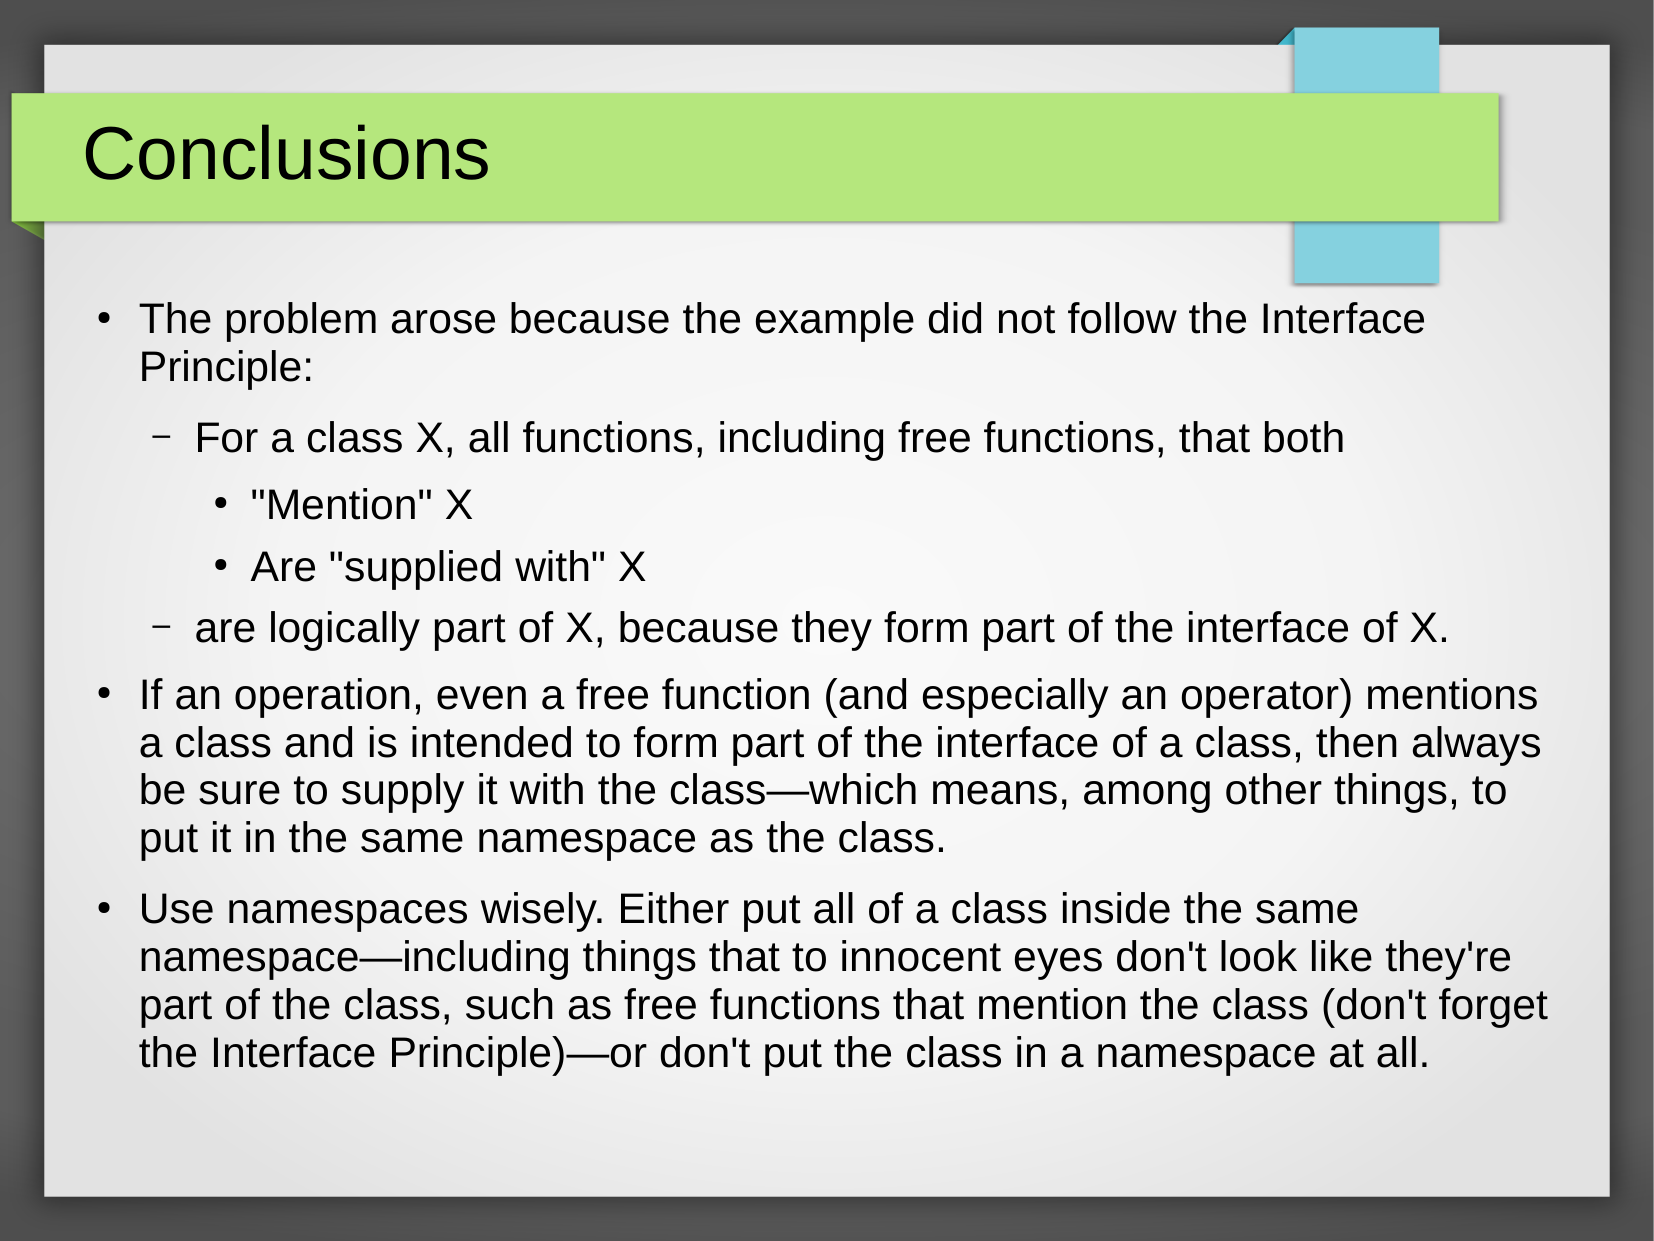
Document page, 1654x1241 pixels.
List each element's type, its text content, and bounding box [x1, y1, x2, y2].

list The problem arose because the example did not follow the Interface Principle: For a class X, all functions, including free functions, that both "Mention" X Are "supplied with" X are logically part of X, because they form part of the interface of X. If an operation, even a free function (and especially an operator) mentions a class and is intended to form part of the interface of a class, then always be sure to supply it with the class—which means, among other things, to put it in the same namespace as the class. Use namespaces wisely. Either put all of a class inside the same namespace—including things that to innocent eyes don't look like they're part of the class, such as free functions that mention the class (don't forget the Interface Principle)—or don't put the class in a namespace at all. [82, 295, 1571, 1130]
title Conclusions [82, 94, 1264, 213]
picture [0, 0, 1654, 1241]
